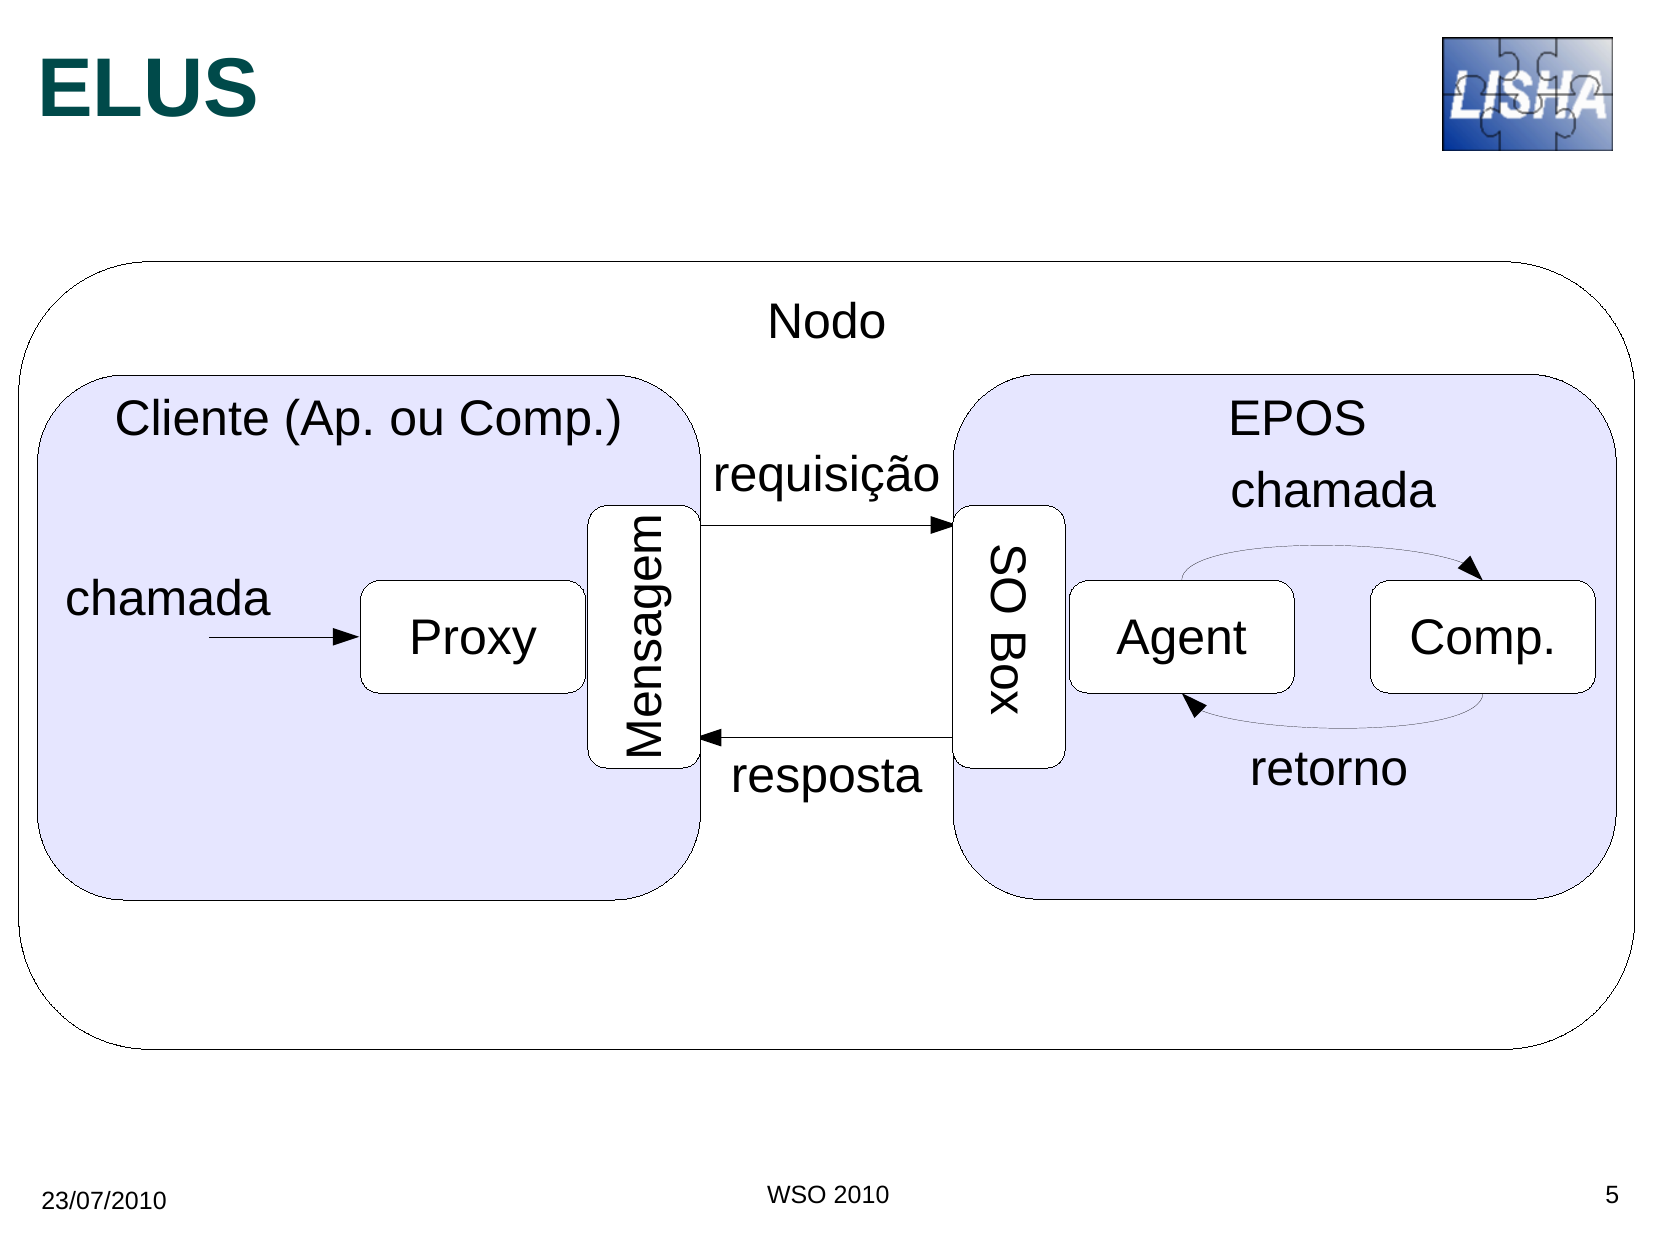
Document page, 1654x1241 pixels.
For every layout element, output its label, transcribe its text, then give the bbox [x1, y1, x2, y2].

picture [1442, 37, 1613, 151]
text_box retorno [1249, 739, 1409, 802]
text_box [18, 261, 1635, 1050]
text_box Comp. [1370, 580, 1596, 694]
text_box Nodo [767, 292, 887, 355]
text_box chamada [65, 570, 271, 633]
text_box EPOS [1228, 390, 1368, 453]
title ELUS [37, 37, 1426, 151]
text_box SO Box [952, 505, 1066, 769]
text_box chamada [1230, 462, 1436, 525]
text_box Mensagem [587, 505, 701, 769]
text_box Agent [1069, 580, 1295, 694]
text_box resposta [730, 747, 923, 810]
text_box Cliente (Ap. ou Comp.) [114, 390, 624, 453]
text_box requisição [712, 446, 941, 509]
text_box Proxy [360, 580, 586, 694]
